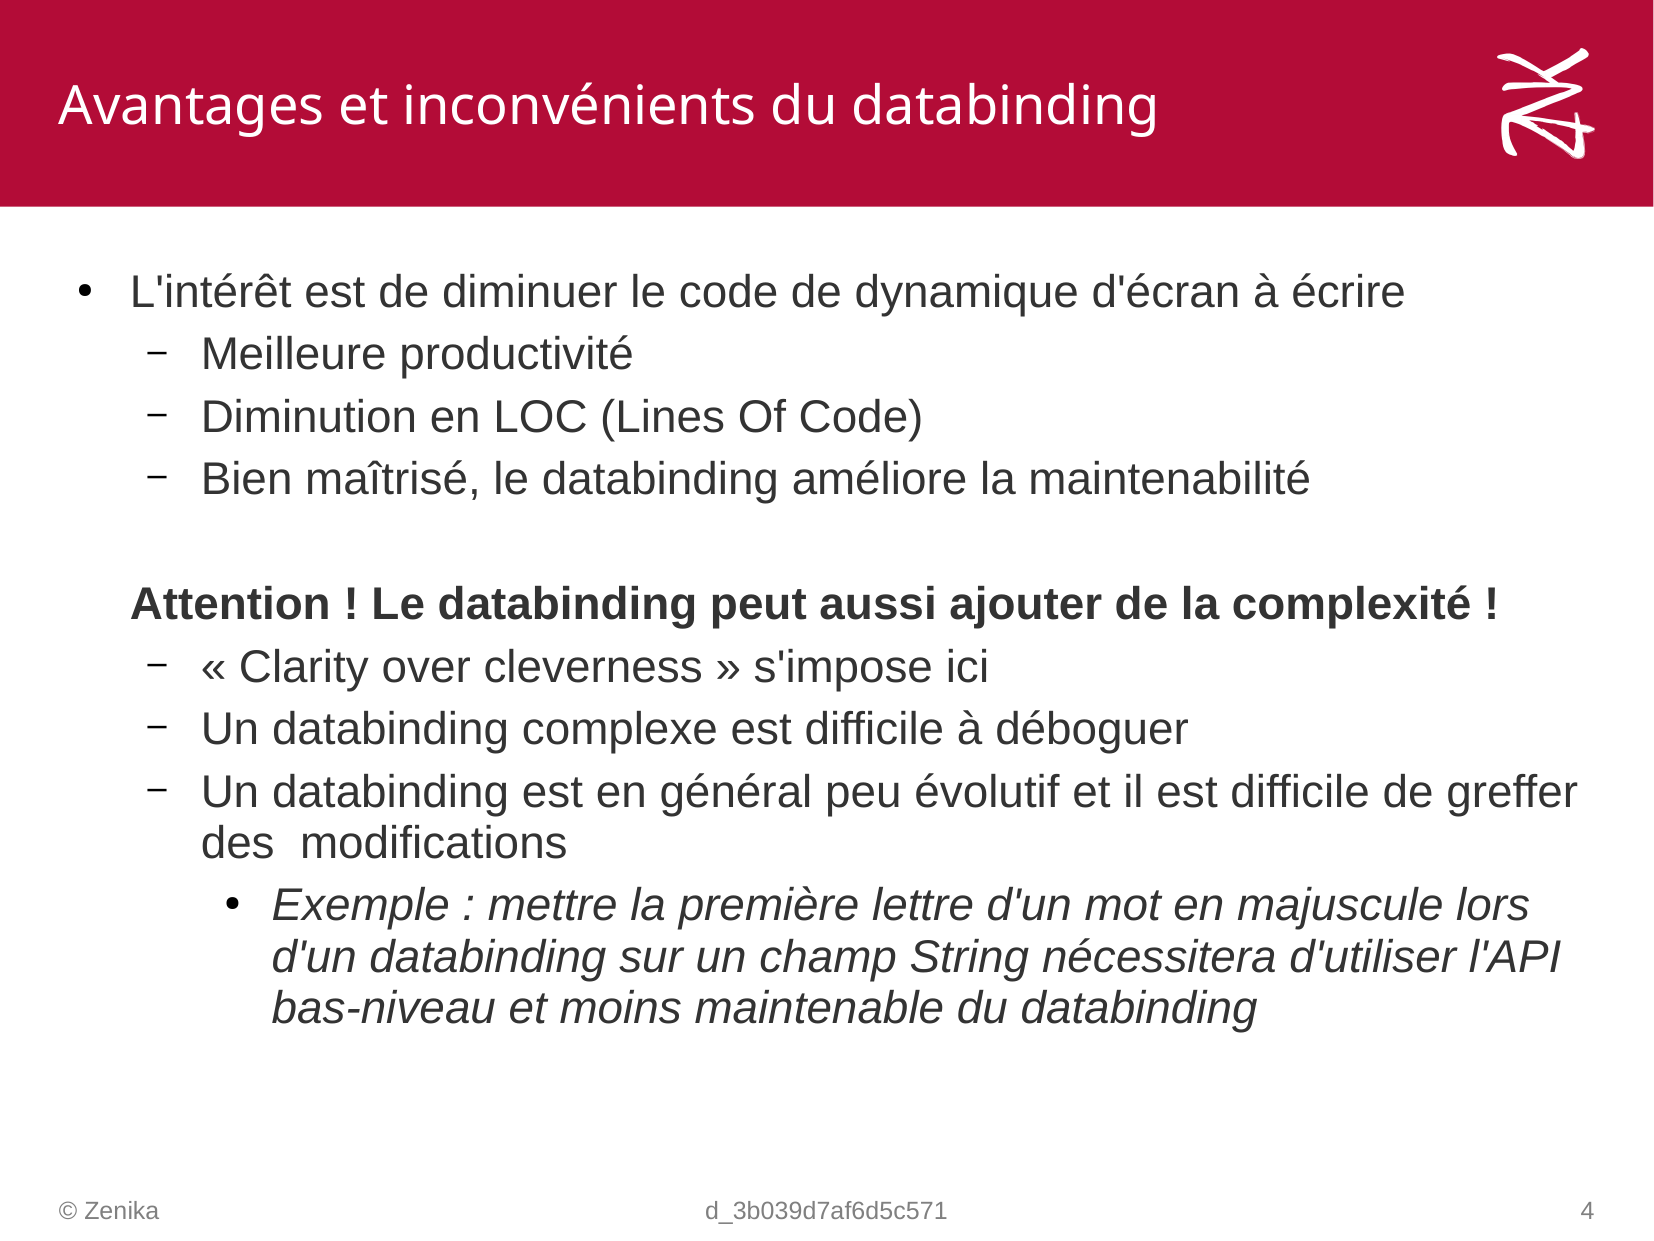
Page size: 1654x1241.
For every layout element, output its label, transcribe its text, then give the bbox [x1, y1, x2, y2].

title Avantages et inconvénients du databinding [59, 29, 1595, 178]
list L'intérêt est de diminuer le code de dynamique d'écran à écrire Meilleure productivité Diminution en LOC (Lines Of Code) Bien maîtrisé, le databinding améliore la maintenabilité Attention ! Le databinding peut aussi ajouter de la complexité ! « Clarity over cleverness » s'impose ici Un databinding complexe est difficile à déboguer Un databinding est en général peu évolutif et il est difficile de greffer des modifications Exemple : mettre la première lettre d'un mot en majuscule lors d'un databinding sur un champ String nécessitera d'utiliser l'API bas-niveau et moins maintenable du databinding [59, 265, 1595, 986]
